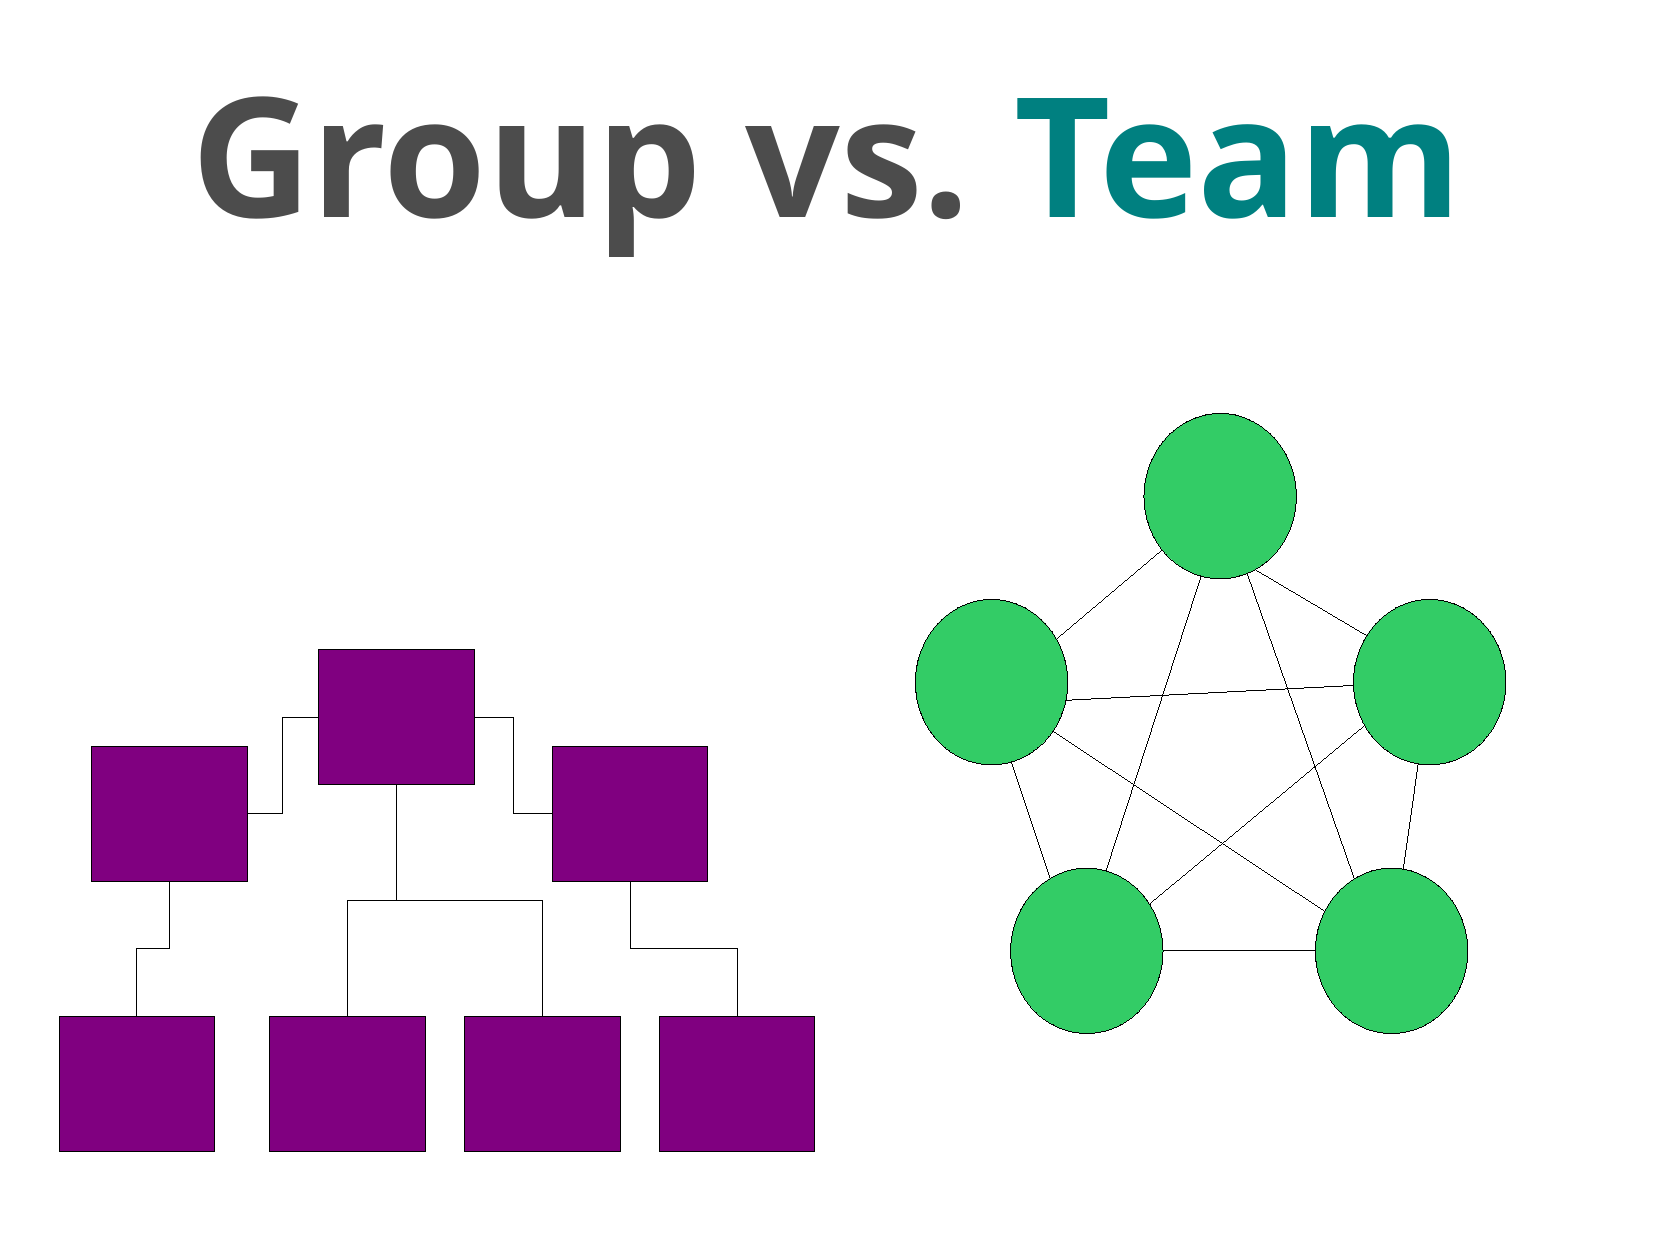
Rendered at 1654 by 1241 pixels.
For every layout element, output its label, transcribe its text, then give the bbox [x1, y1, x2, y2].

text_box [915, 599, 1068, 765]
text_box [659, 1016, 815, 1152]
text_box [59, 1016, 215, 1152]
text_box [1315, 868, 1468, 1034]
text_box [464, 1016, 621, 1152]
title Group vs. Team [82, 49, 1571, 257]
text_box [318, 649, 475, 785]
text_box [1010, 868, 1164, 1034]
text_box [552, 746, 708, 882]
text_box [91, 746, 248, 882]
text_box [1353, 599, 1506, 765]
text_box [1143, 413, 1297, 579]
text_box [269, 1016, 426, 1152]
